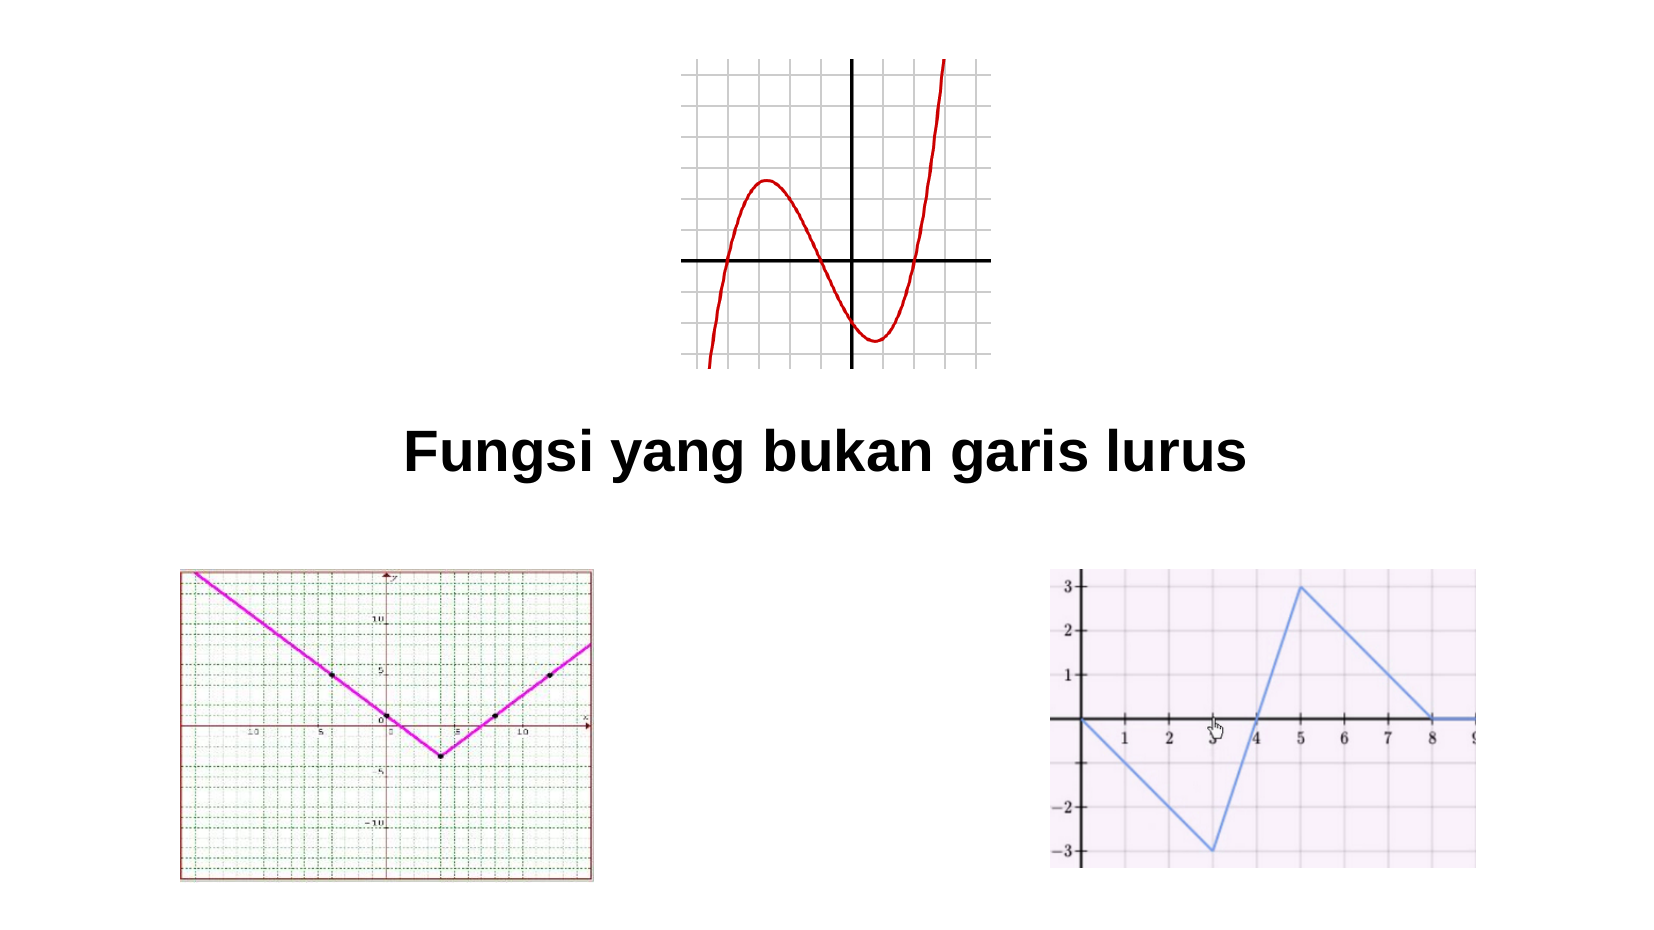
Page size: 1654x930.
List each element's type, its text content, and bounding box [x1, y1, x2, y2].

title Fungsi yang bukan garis lurus [82, 373, 1571, 529]
picture [681, 59, 991, 369]
picture [180, 569, 594, 883]
picture [1050, 569, 1476, 868]
